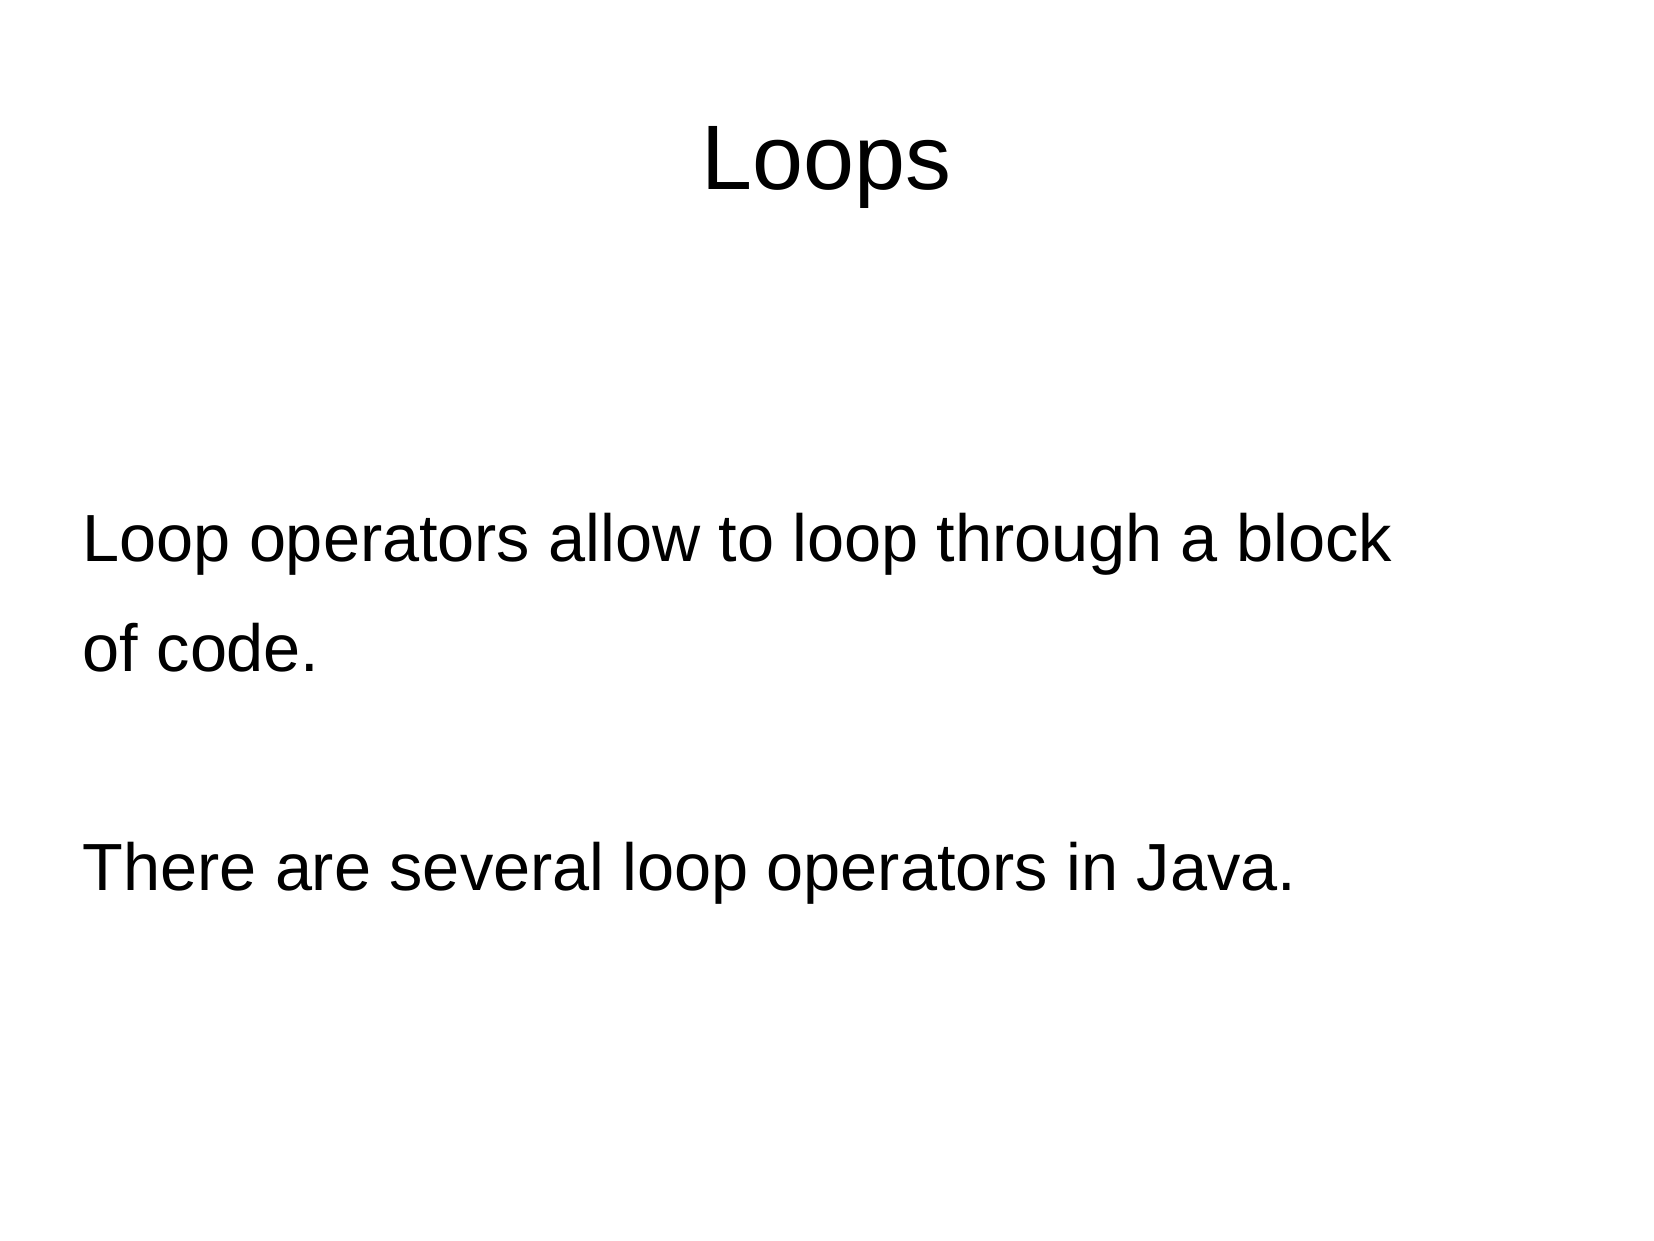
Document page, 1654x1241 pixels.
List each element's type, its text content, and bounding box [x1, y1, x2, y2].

title Loops [82, 56, 1571, 250]
subtitle Loop operators allow to loop through a block of code. There are several loop operators in Java. [82, 297, 1571, 1102]
